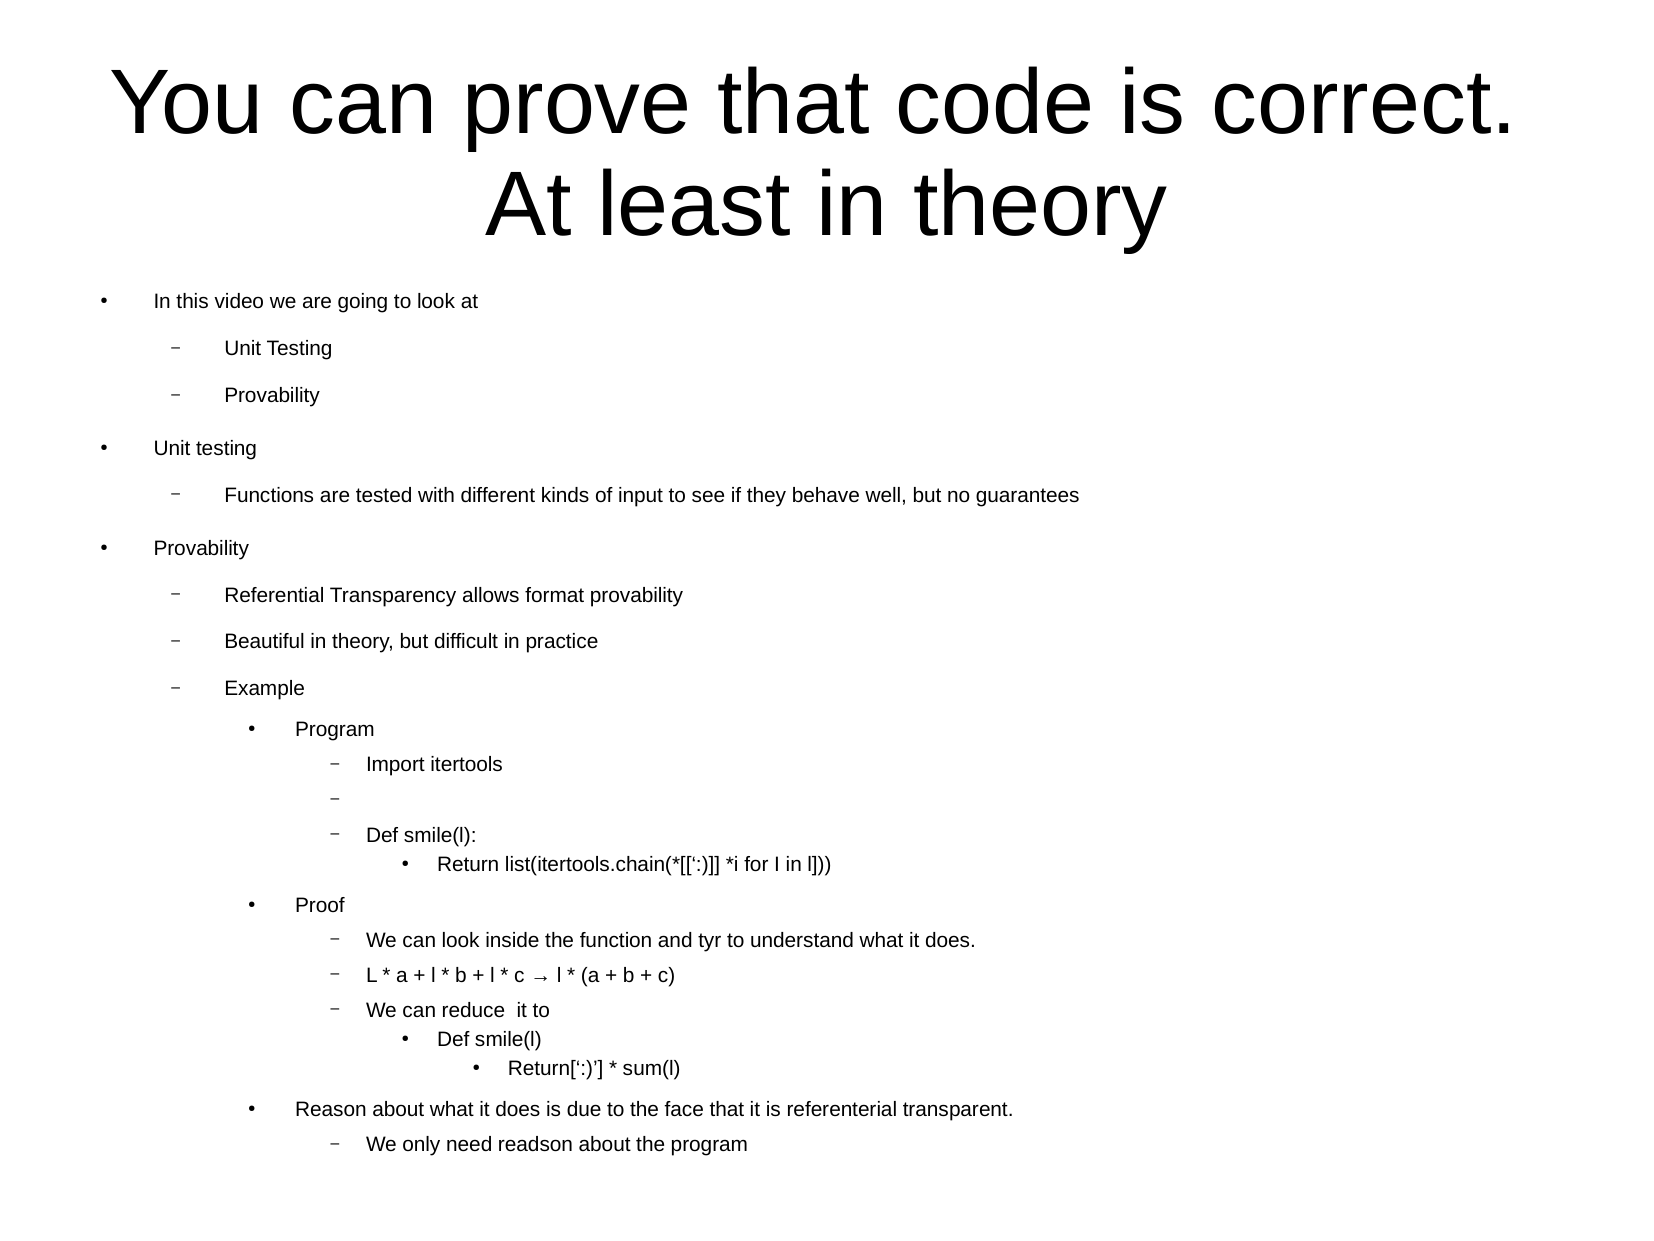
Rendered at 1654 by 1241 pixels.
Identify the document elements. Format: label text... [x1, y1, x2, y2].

title You can prove that code is correct. At least in theory [82, 49, 1571, 257]
list In this video we are going to look at Unit Testing Provability Unit testing Functions are tested with different kinds of input to see if they behave well, but no guarantees Provability Referential Transparency allows format provability Beautiful in theory, but difficult in practice Example Program Import itertools Def smile(l): Return list(itertools.chain(*[[‘:)]] *i for I in l])) Proof We can look inside the function and tyr to understand what it does. L * a + l * b + l * c → l * (a + b + c) We can reduce it to Def smile(l) Return[‘:)’] * sum(l) Reason about what it does is due to the face that it is referenterial transparent. We only need readson about the program [82, 290, 1571, 1205]
